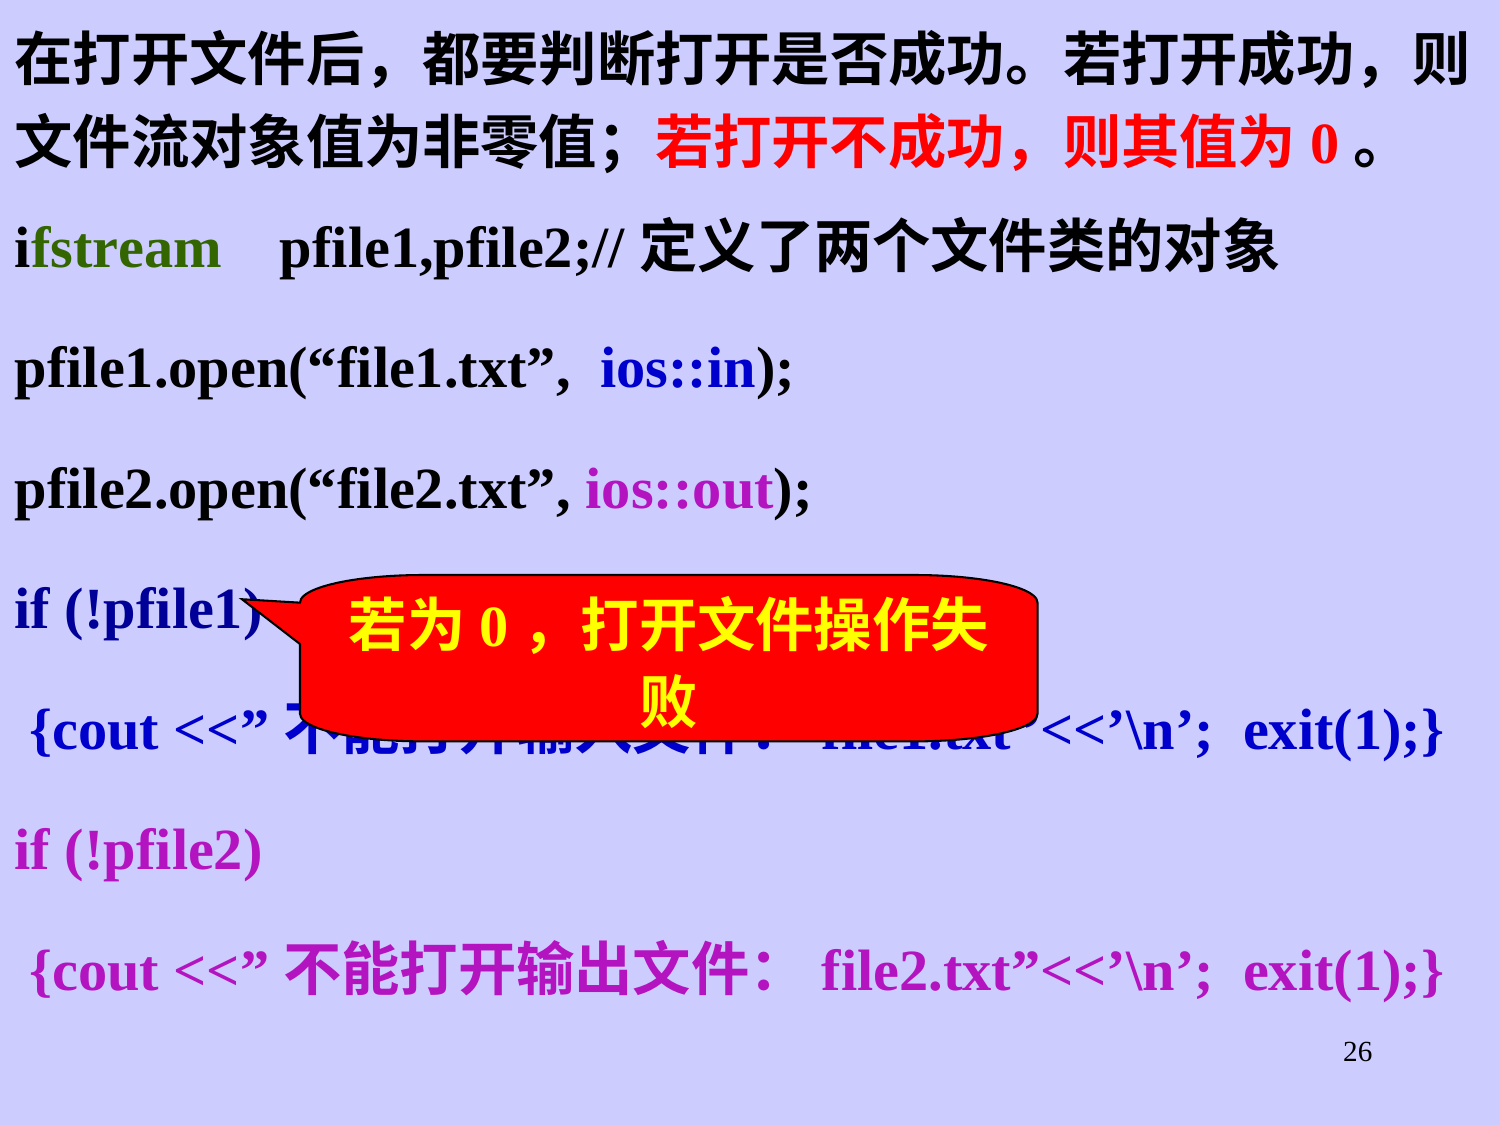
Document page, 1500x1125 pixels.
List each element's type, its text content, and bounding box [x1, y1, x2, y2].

text_box ifstream pfile1,pfile2;//定义了两个文件类的对象 pfile1.open(“file1.txt”, ios::in); pfile2.open(“file2.txt”, ios::out); if (!pfile1) {cout <<”不能打开输入文件：file1.txt”<<’\n’; exit(1);} if (!pfile2) {cout <<”不能打开输出文件：file2.txt”<<’\n’; exit(1);} [0, 187, 1500, 1010]
text_box <编号> [1074, 1025, 1388, 1101]
text_box 在打开文件后，都要判断打开是否成功。若打开成功，则文件流对象值为非零值；若打开不成功，则其值为0。 [0, 0, 1500, 184]
text_box 若为0，打开文件操作失败 [241, 575, 1038, 742]
